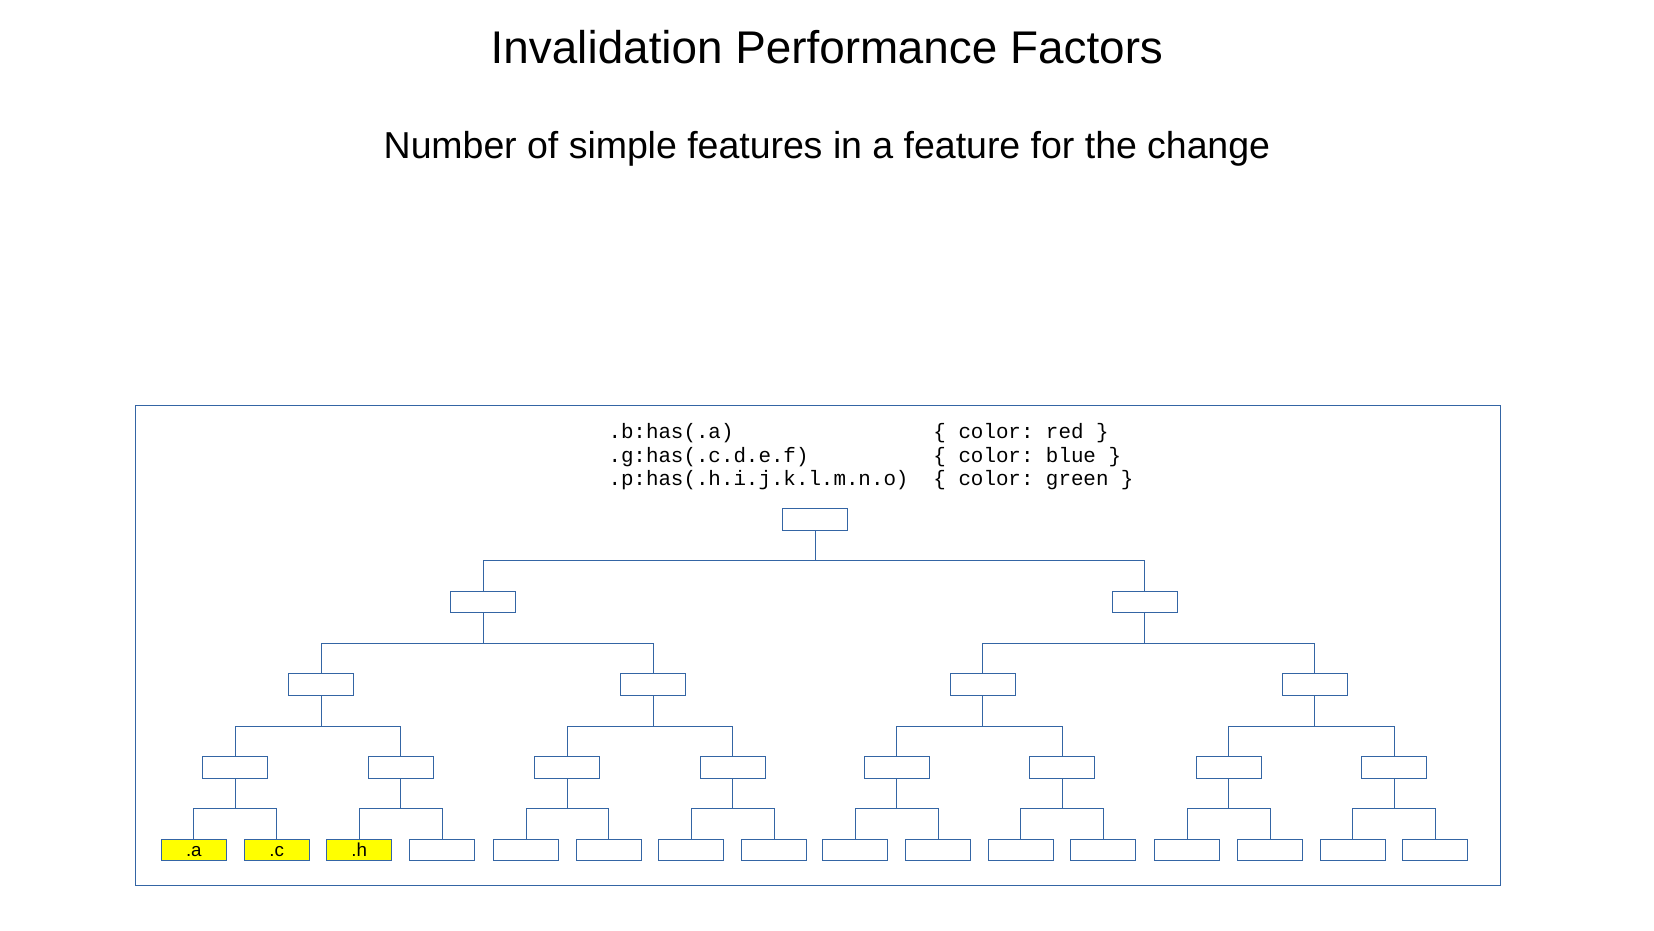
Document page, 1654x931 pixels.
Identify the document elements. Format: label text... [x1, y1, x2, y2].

text_box [135, 405, 1501, 886]
text_box Invalidation Performance Factors Number of simple features in a feature for the change [0, 15, 1654, 175]
